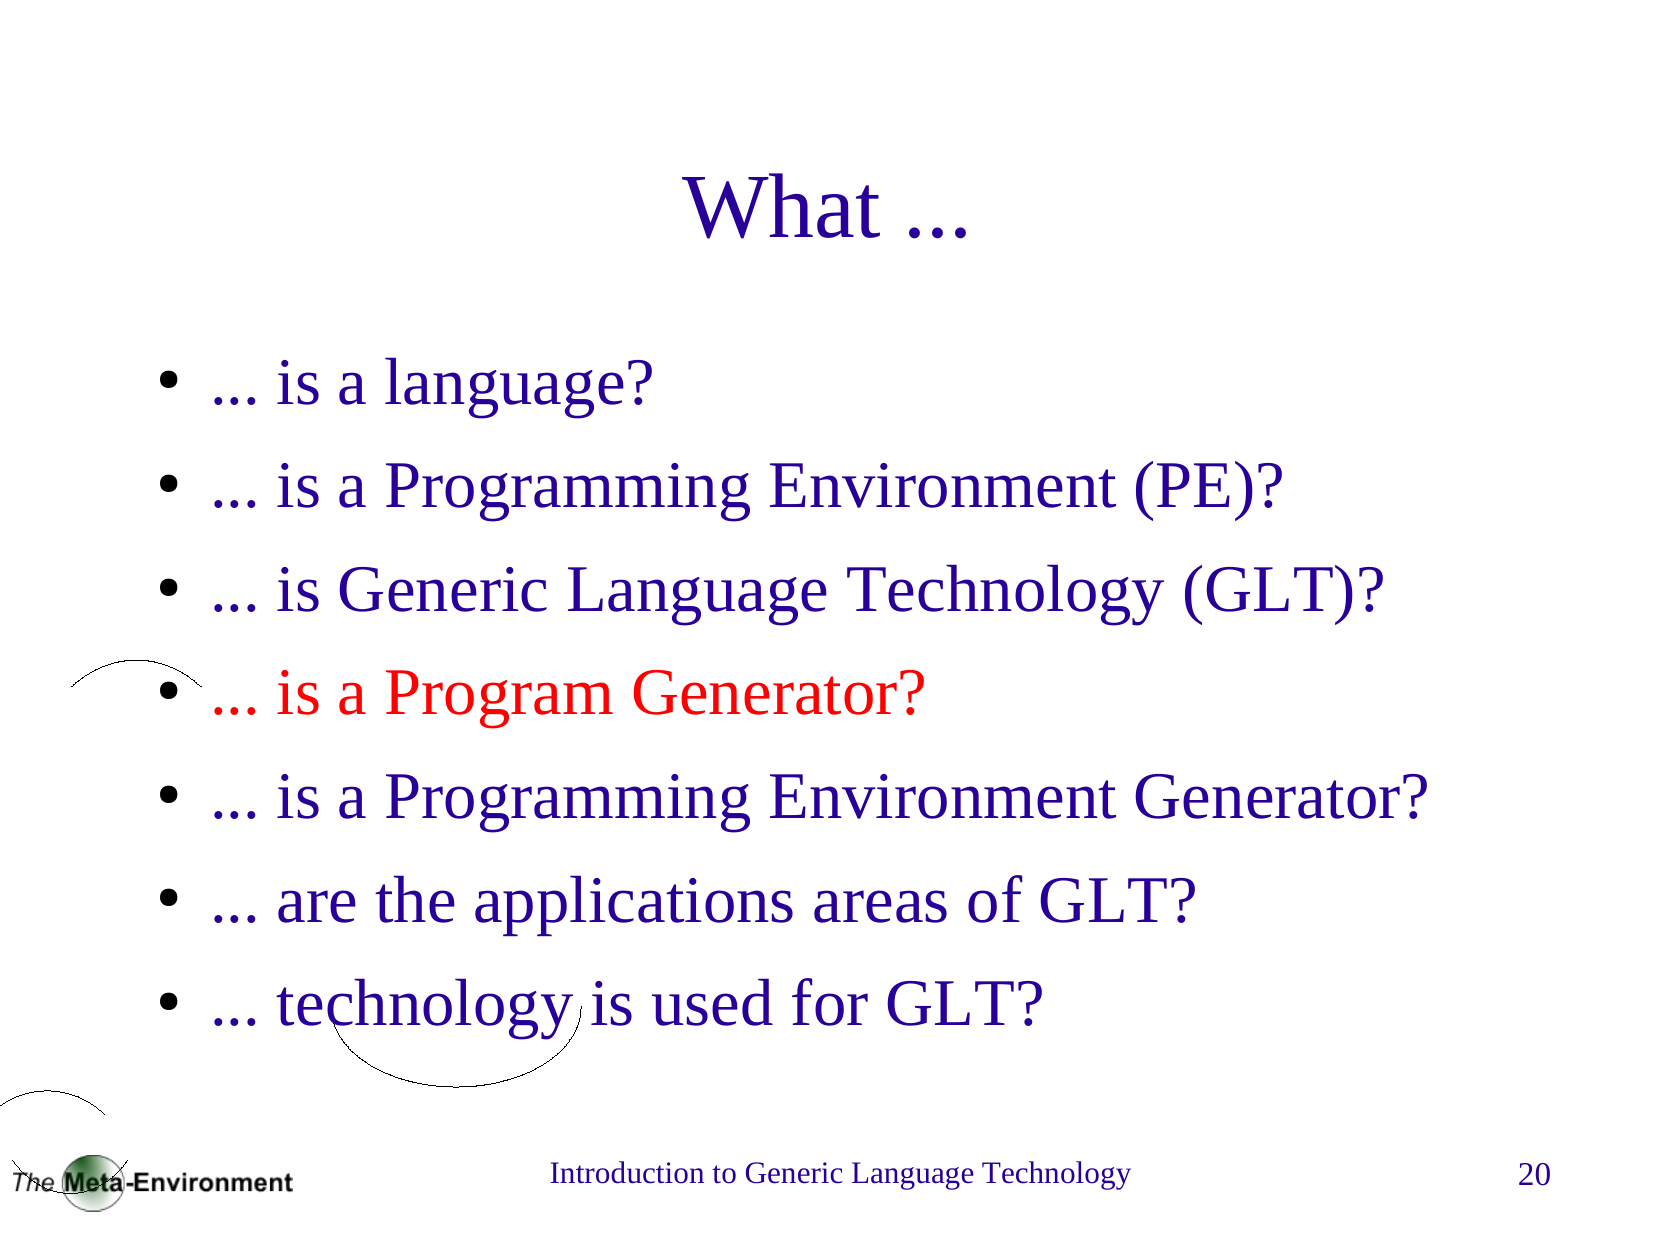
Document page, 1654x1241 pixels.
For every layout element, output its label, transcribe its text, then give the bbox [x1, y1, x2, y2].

picture [13, 1155, 293, 1212]
title What ... [121, 102, 1534, 311]
list ... is a language? ... is a Programming Environment (PE)? ... is Generic Language Technology (GLT)? ... is a Program Generator? ... is a Programming Environment Generator? ... are the applications areas of GLT? ... technology is used for GLT? [121, 344, 1534, 1127]
